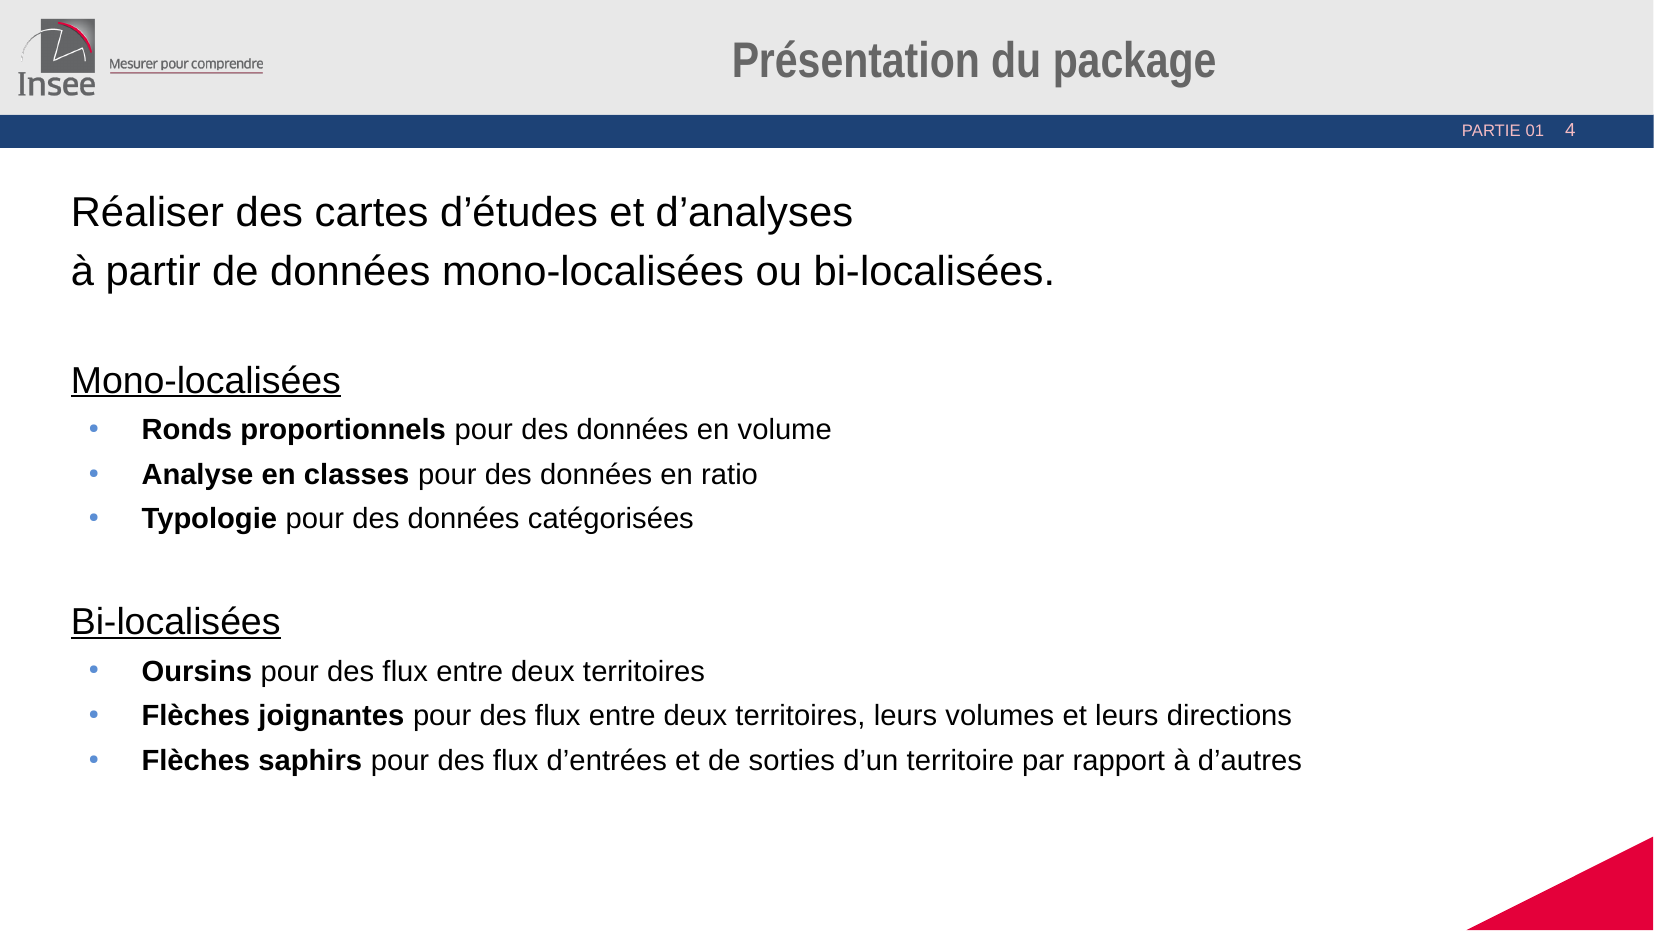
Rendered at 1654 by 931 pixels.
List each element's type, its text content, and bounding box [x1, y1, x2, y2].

picture [14, 0, 263, 99]
list Réaliser des cartes d’études et d’analyses à partir de données mono-localisées ou bi-localisées. Mono-localisées Ronds proportionnels pour des données en volume Analyse en classes pour des données en ratio Typologie pour des données catégorisées Bi-localisées Oursins pour des flux entre deux territoires Flèches joignantes pour des flux entre deux territoires, leurs volumes et leurs directions Flèches saphirs pour des flux d’entrées et de sorties d’un territoire par rapport à d’autres [53, 188, 1601, 863]
title Présentation du package [295, 0, 1654, 119]
text_box PARTIE 01 [1311, 114, 1560, 148]
